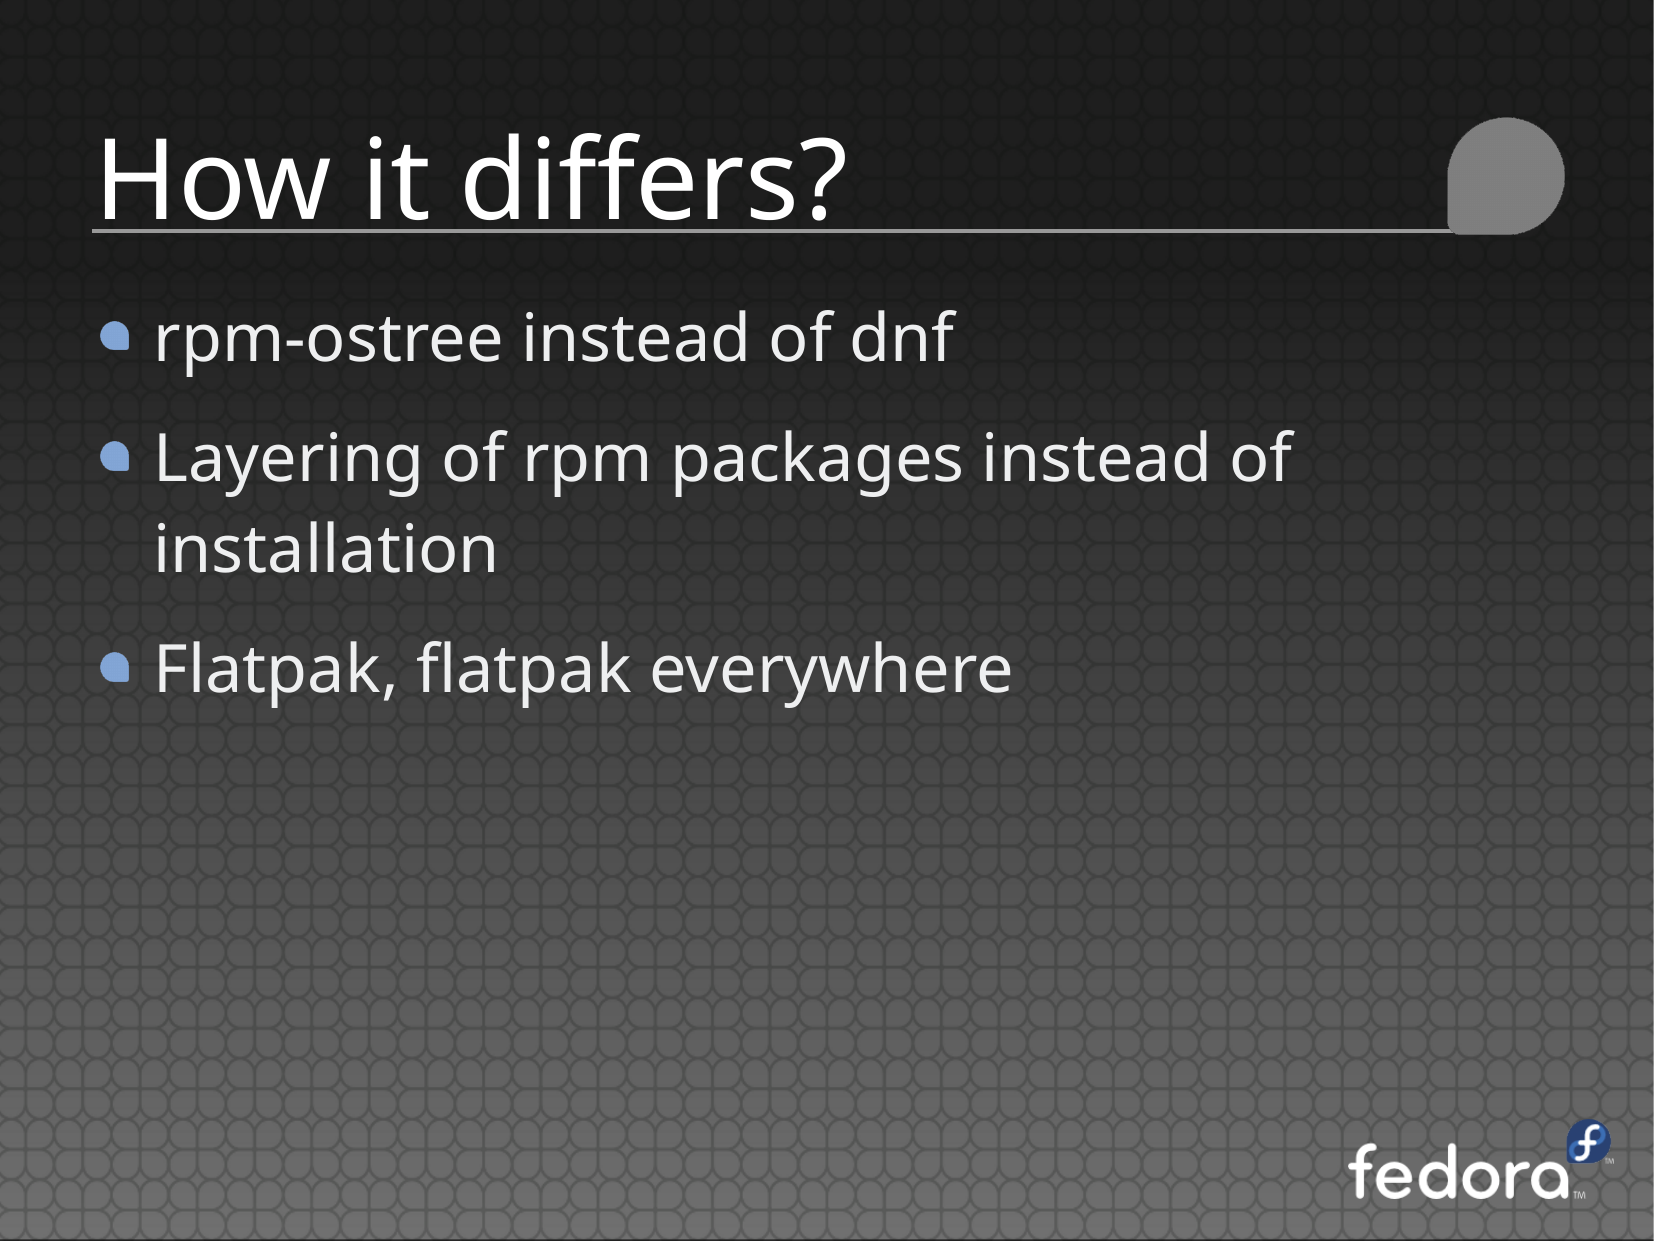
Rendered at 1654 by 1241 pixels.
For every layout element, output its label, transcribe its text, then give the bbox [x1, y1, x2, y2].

title How it differs? [94, 100, 1426, 251]
list rpm-ostree instead of dnf Layering of rpm packages instead of installation Flatpak, flatpak everywhere [82, 290, 1571, 1094]
picture [0, 0, 1654, 1241]
